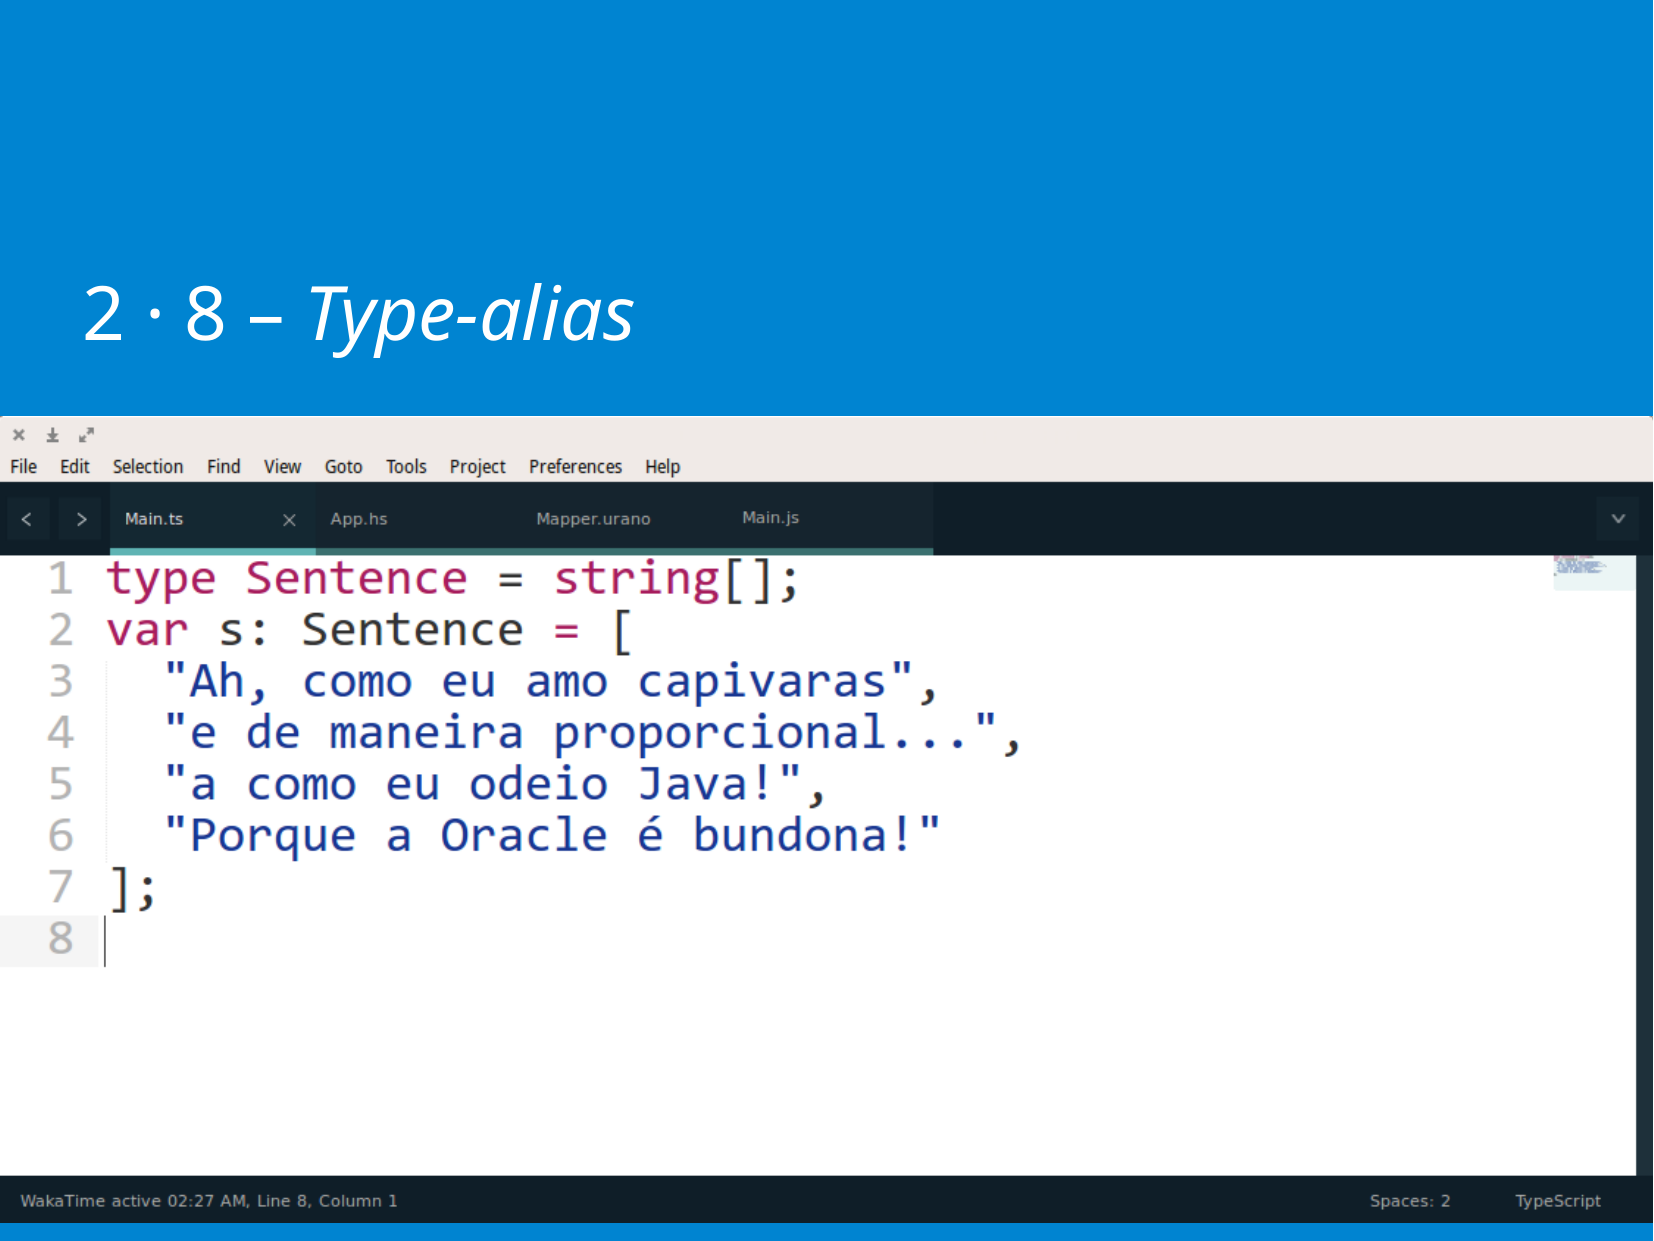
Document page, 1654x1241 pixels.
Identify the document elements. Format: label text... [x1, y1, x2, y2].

title 2 · 8 – Type-alias [82, 248, 1571, 375]
picture [0, 416, 1653, 1223]
